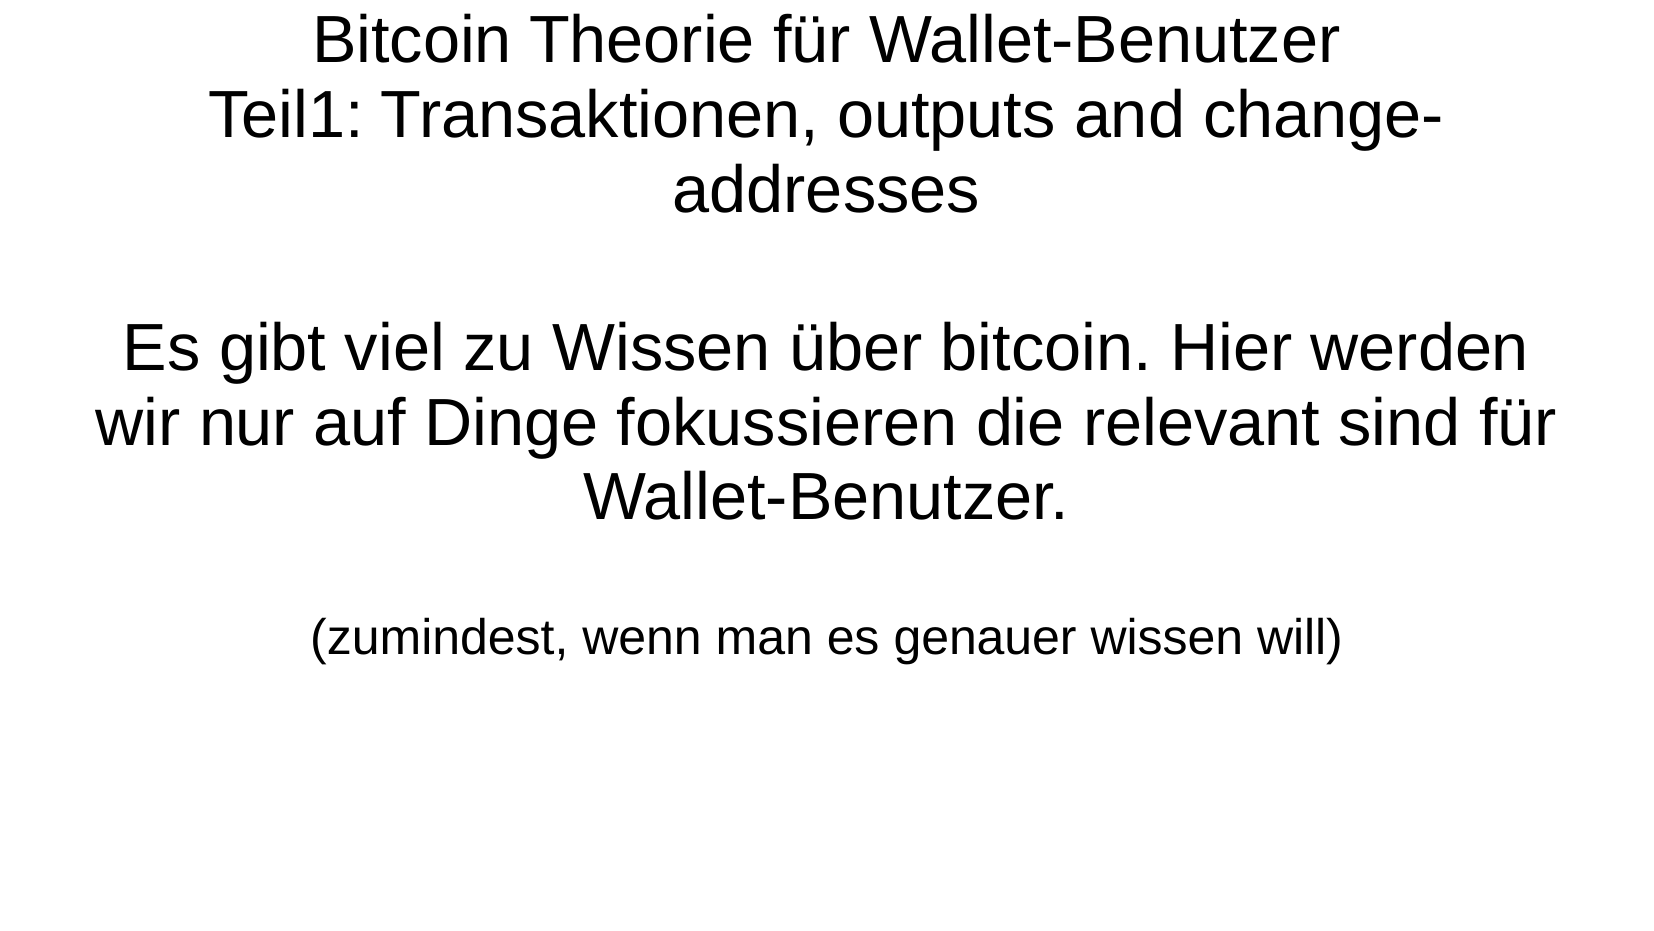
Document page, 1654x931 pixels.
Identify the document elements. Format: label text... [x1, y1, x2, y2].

subtitle Es gibt viel zu Wissen über bitcoin. Hier werden wir nur auf Dinge fokussieren die relevant sind für Wallet-Benutzer. (zumindest, wenn man es genauer wissen will) [82, 217, 1571, 758]
title Bitcoin Theorie für Wallet-Benutzer Teil1: Transaktionen, outputs and change-addresses [82, 2, 1571, 217]
